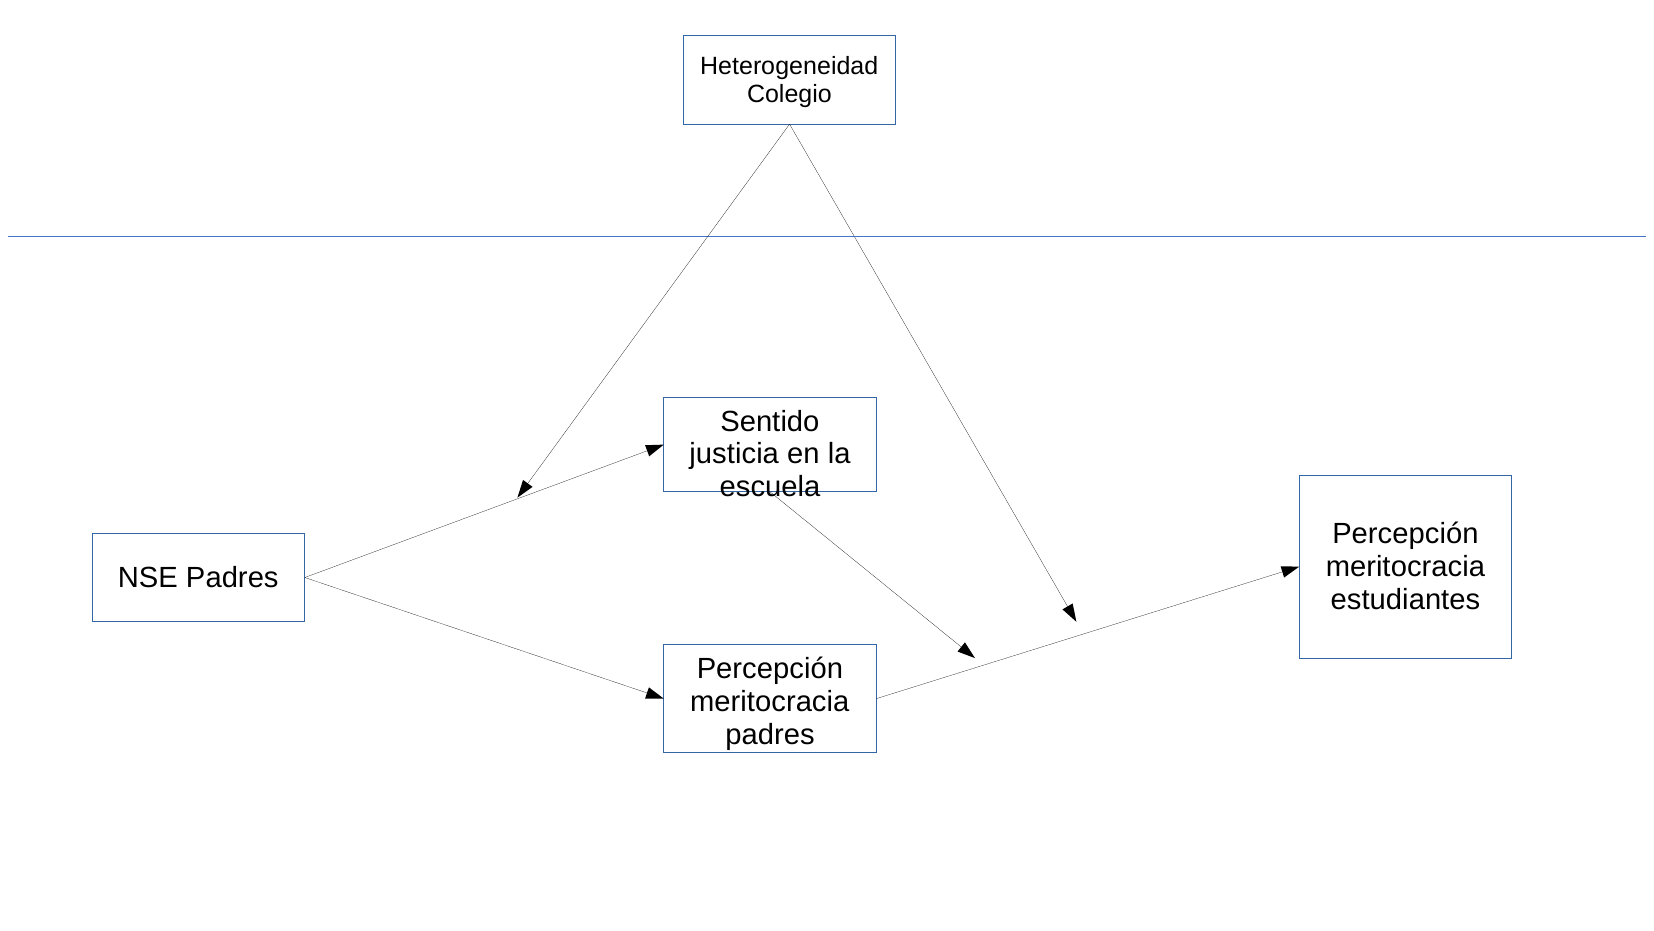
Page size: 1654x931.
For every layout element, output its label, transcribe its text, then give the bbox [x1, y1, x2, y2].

text_box Percepción meritocracia estudiantes [1299, 475, 1512, 659]
text_box Percepción meritocracia padres [663, 644, 877, 753]
text_box Sentido justicia en la escuela [663, 397, 877, 492]
text_box NSE Padres [92, 533, 305, 622]
text_box Heterogeneidad Colegio [683, 35, 896, 125]
